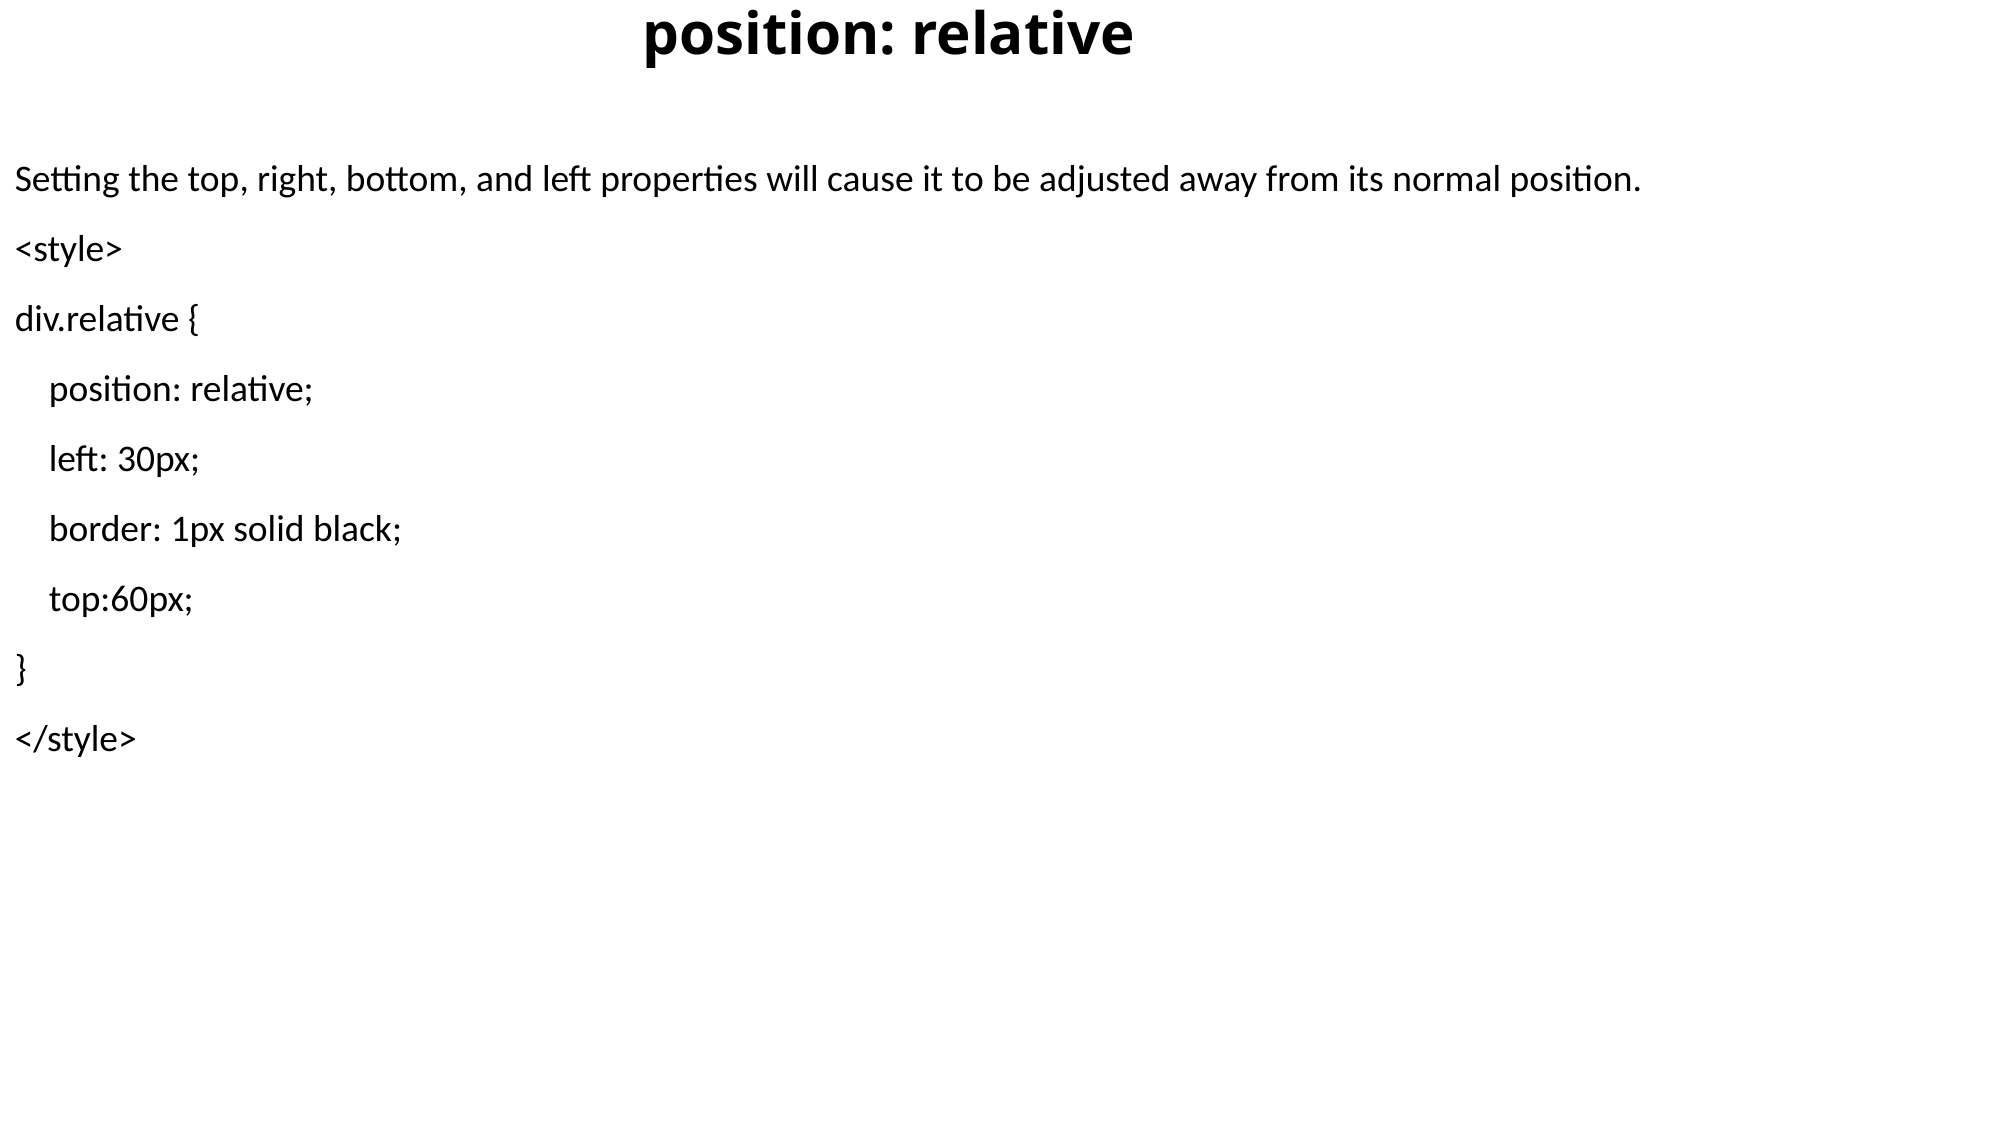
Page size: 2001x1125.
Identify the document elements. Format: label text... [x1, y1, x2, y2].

title position: relative [216, 0, 1914, 77]
list Setting the top, right, bottom, and left properties will cause it to be adjusted away from its normal position. <style> div.relative { position: relative; left: 30px; border: 1px solid black; top:60px; } </style> [0, 77, 2000, 1087]
